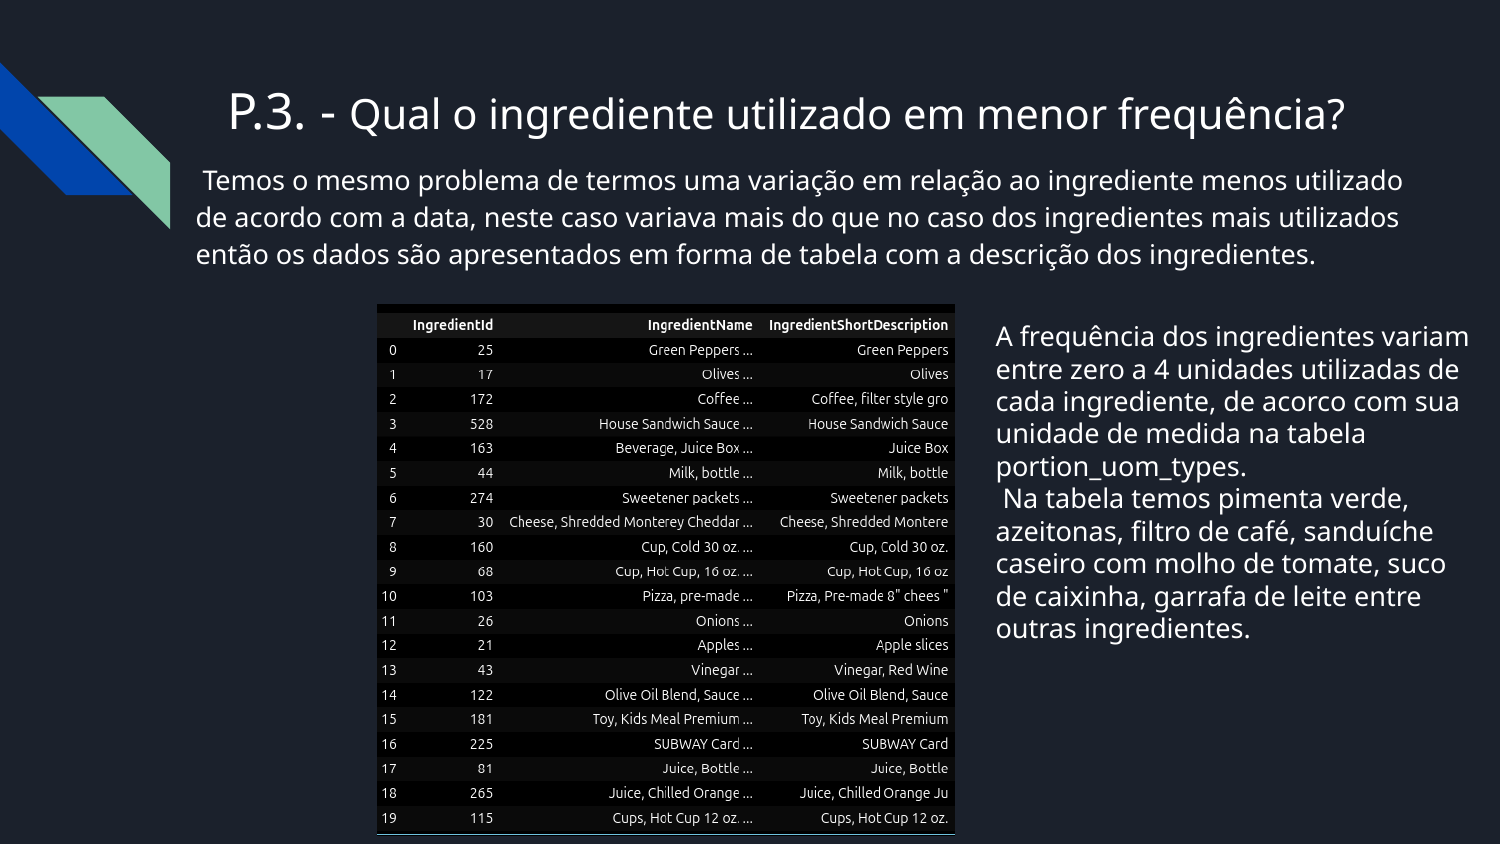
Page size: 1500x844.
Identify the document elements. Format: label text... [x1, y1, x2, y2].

text_box A frequência dos ingredientes variam entre zero a 4 unidades utilizadas de cada ingrediente, de acorco com sua unidade de medida na tabela portion_uom_types. Na tabela temos pimenta verde, azeitonas, filtro de café, sanduíche caseiro com molho de tomate, suco de caixinha, garrafa de leite entre outras ingredientes. [980, 304, 1486, 806]
text_box P.3. - Qual o ingrediente utilizado em menor frequência? [212, 64, 1368, 143]
picture [377, 304, 955, 836]
text_box Temos o mesmo problema de termos uma variação em relação ao ingrediente menos utilizado de acordo com a data, neste caso variava mais do que no caso dos ingredientes mais utilizados então os dados são apresentados em forma de tabela com a descrição dos ingredientes. [180, 143, 1424, 778]
